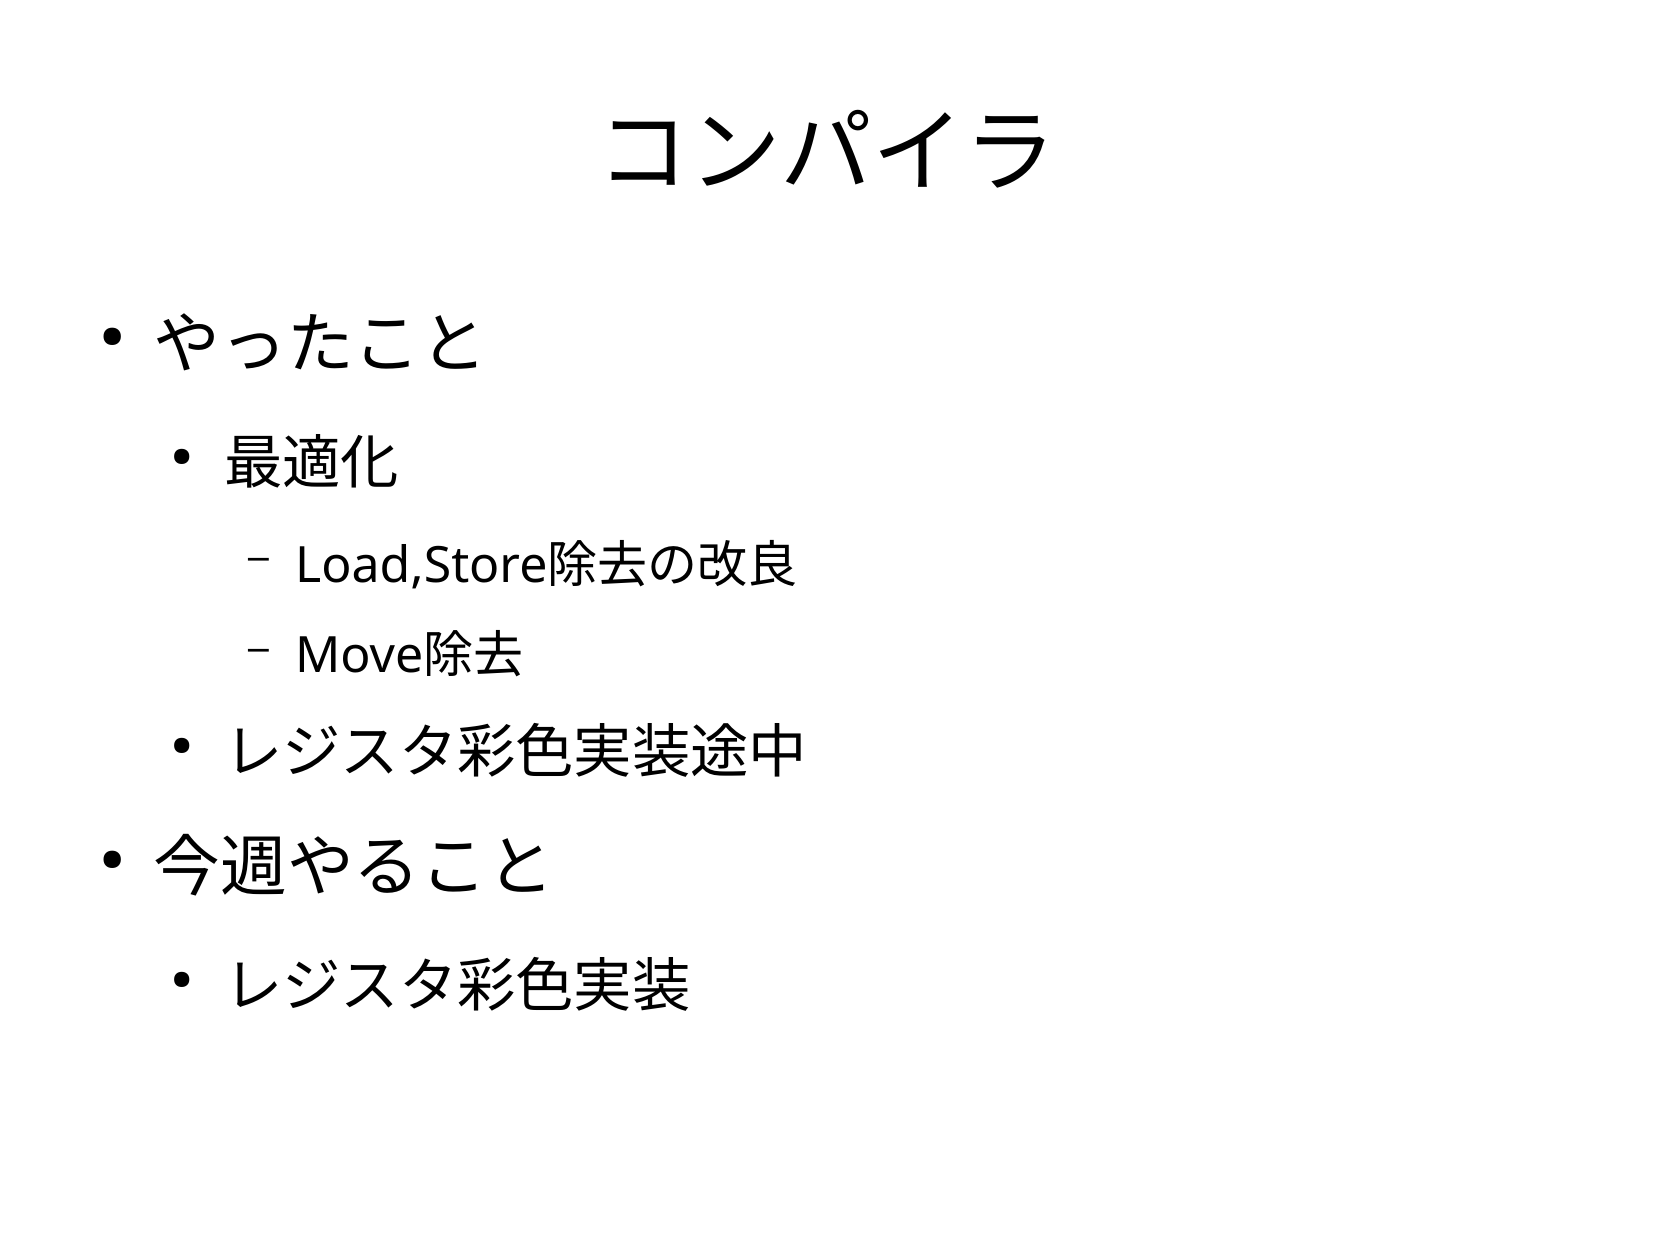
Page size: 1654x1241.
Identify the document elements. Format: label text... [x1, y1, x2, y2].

title コンパイラ [82, 49, 1571, 257]
list やったこと 最適化 Load,Store除去の改良 Move除去 レジスタ彩色実装途中 今週やること レジスタ彩色実装 [82, 290, 1571, 1109]
